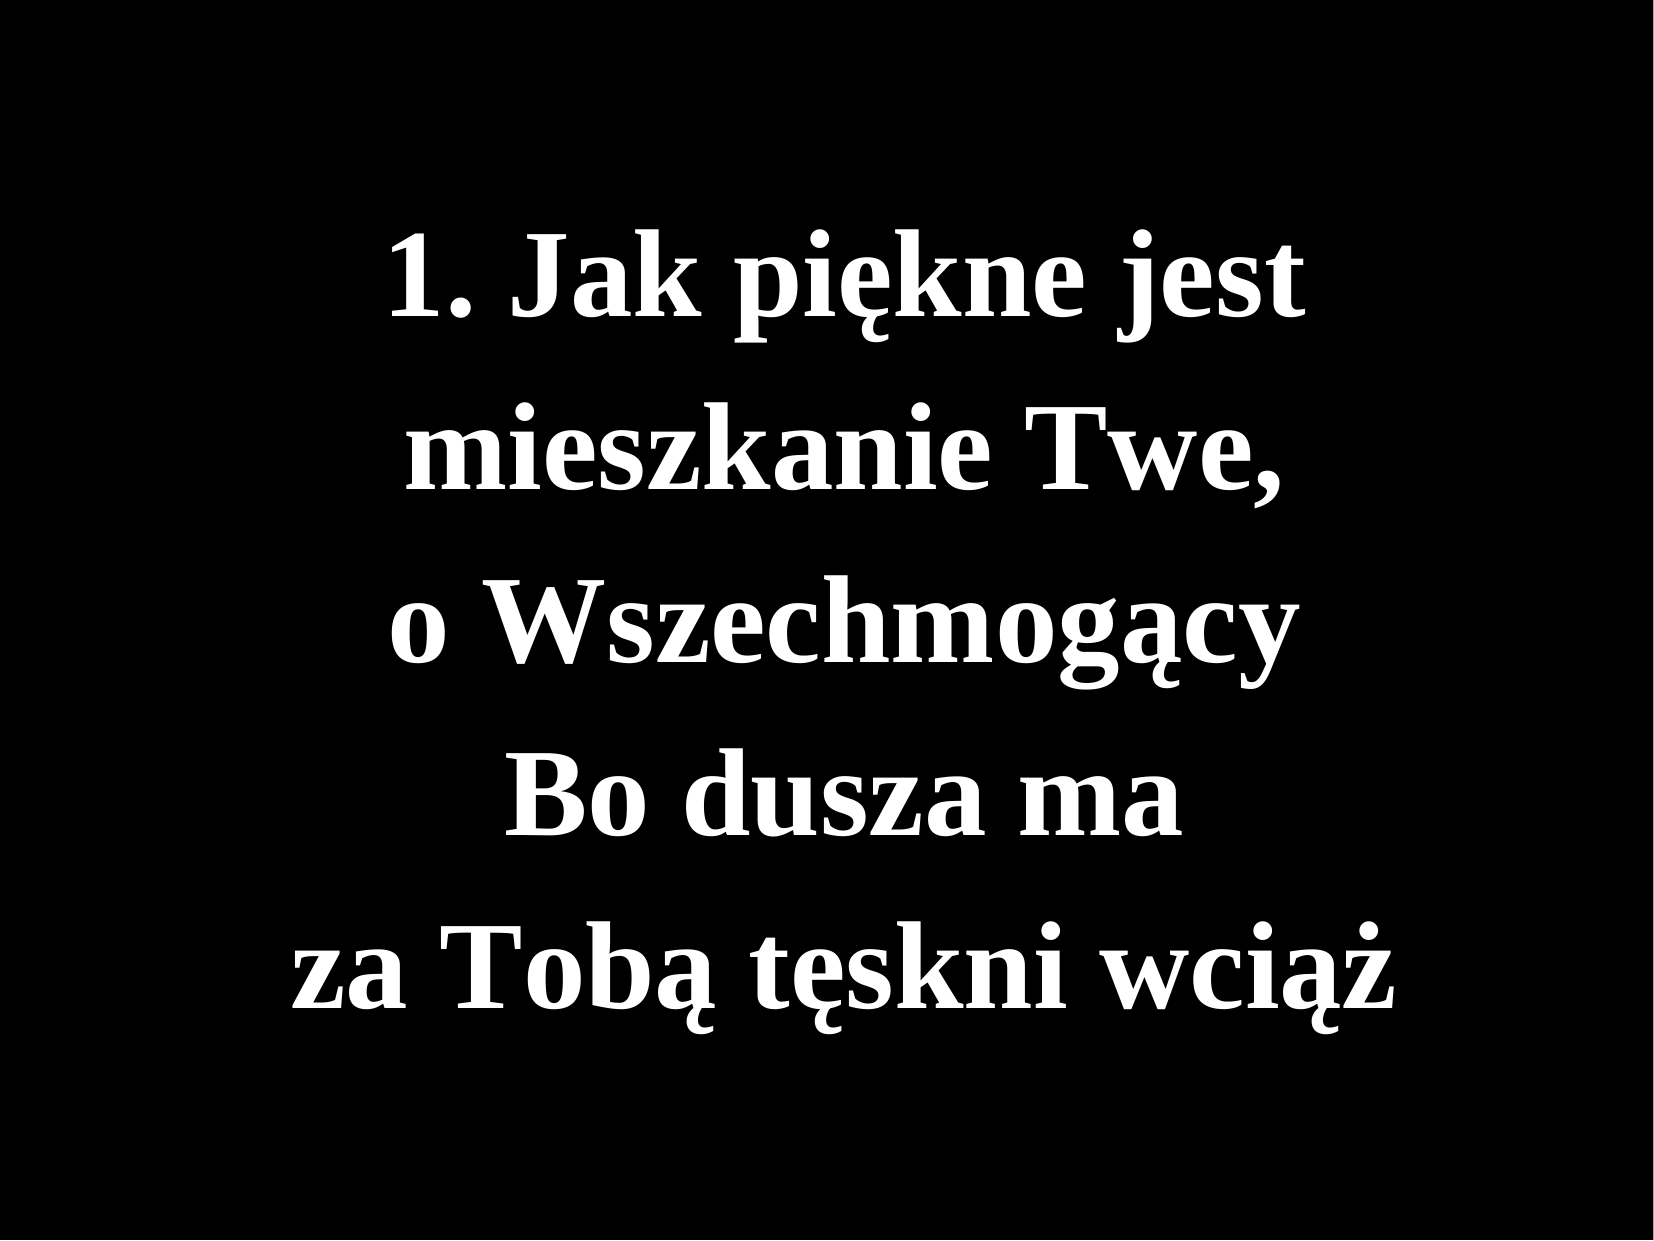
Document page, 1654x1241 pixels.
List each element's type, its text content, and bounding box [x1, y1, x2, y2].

subtitle 1. Jak piękne jest ppp mieszkanie Twe, ppp o Wszechmogący ppp Bo dusza ma ppp za Tobą tęskni wciąż [0, 0, 1654, 1241]
